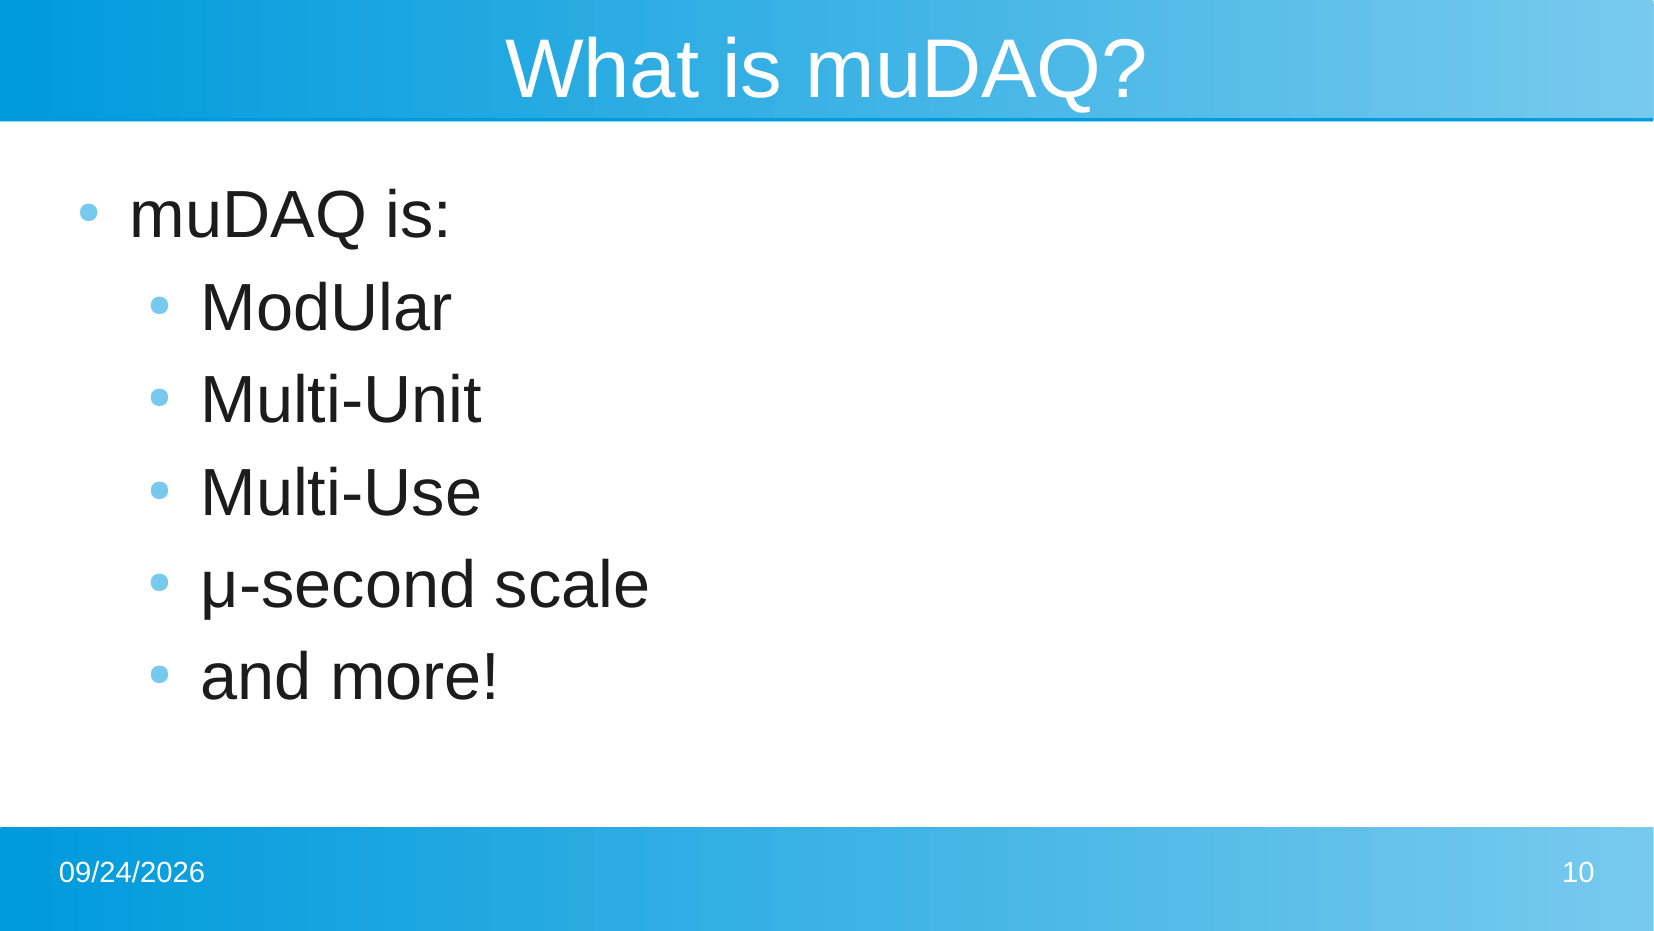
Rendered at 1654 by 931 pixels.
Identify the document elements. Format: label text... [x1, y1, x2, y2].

list muDAQ is: ModUlar Multi-Unit Multi-Use μ-second scale and more! [59, 177, 1595, 768]
title What is muDAQ? [59, 22, 1595, 116]
